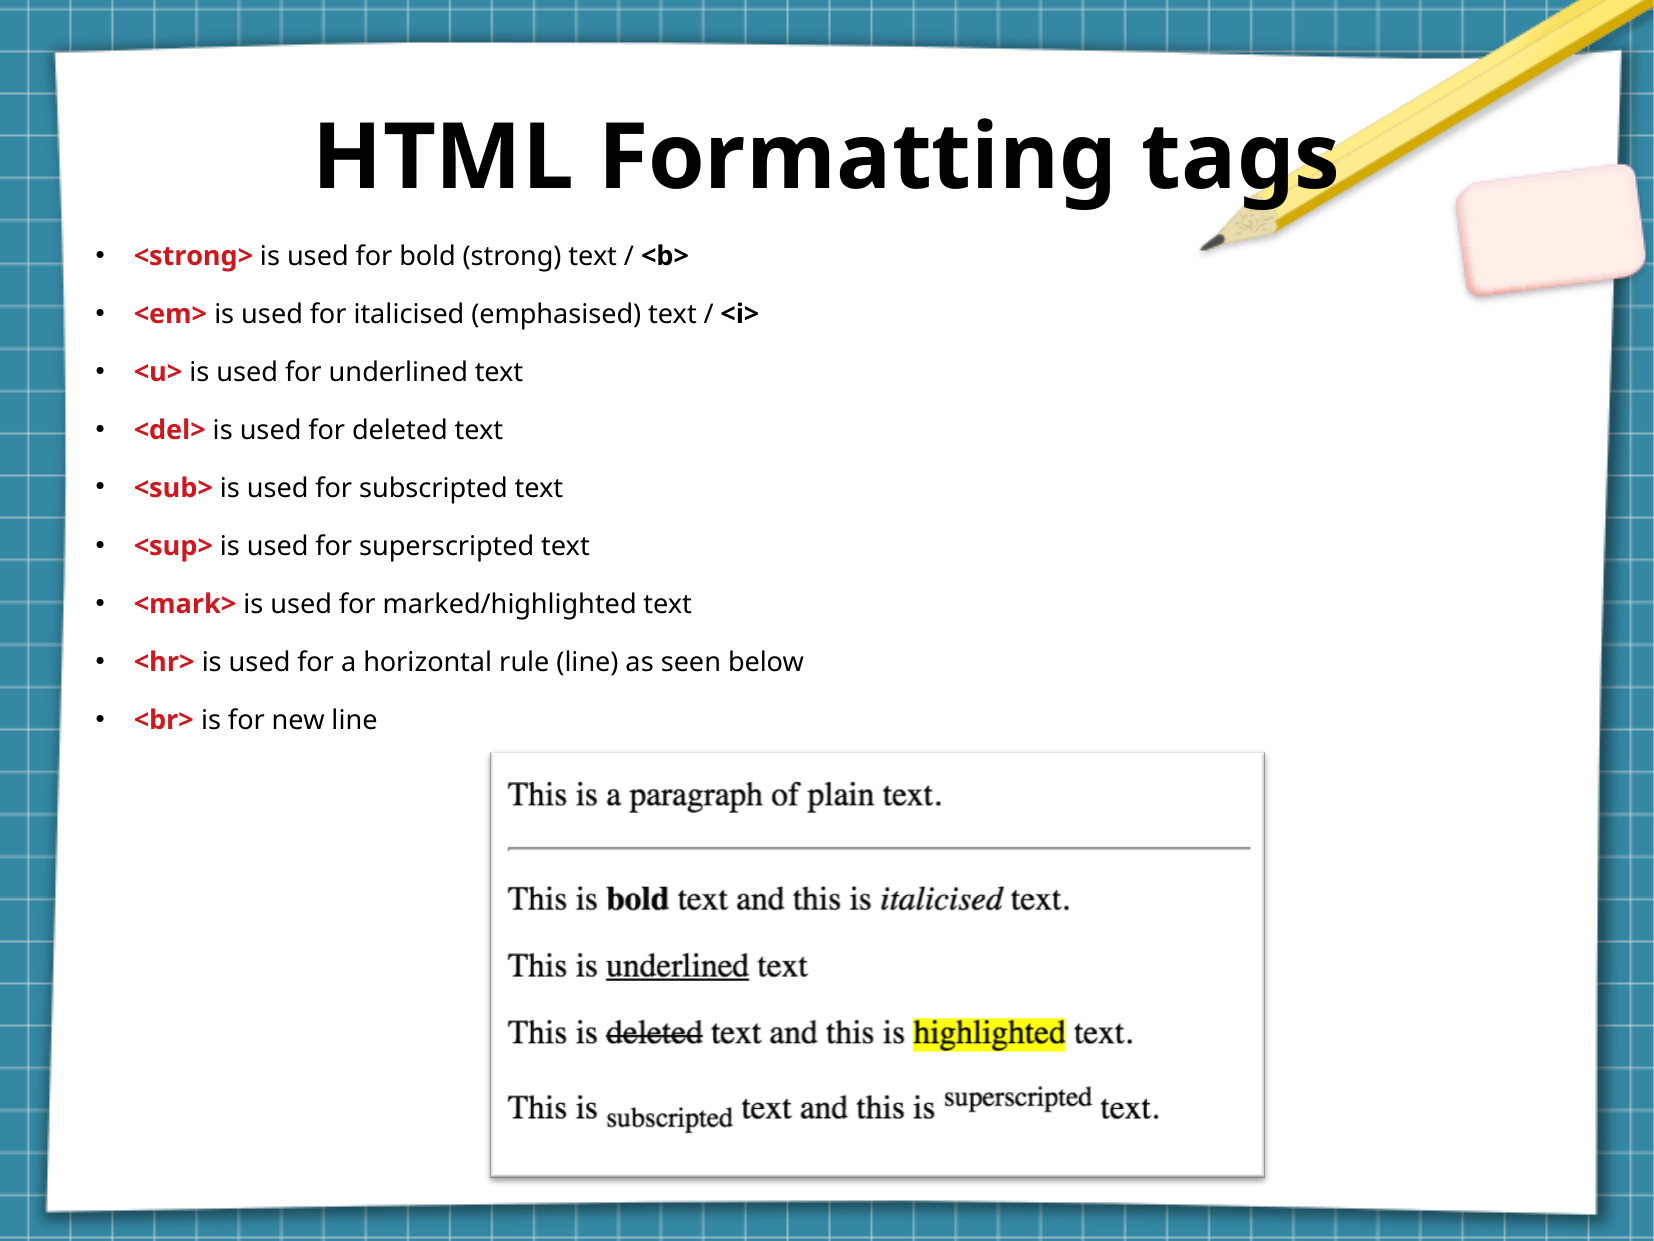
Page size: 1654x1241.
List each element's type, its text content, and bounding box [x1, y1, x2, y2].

title HTML Formatting tags [82, 49, 1571, 237]
list <strong> is used for bold (strong) text / <b> <em> is used for italicised (emphasised) text / <i> <u> is used for underlined text <del> is used for deleted text <sub> is used for subscripted text <sup> is used for superscripted text <mark> is used for marked/highlighted text <hr> is used for a horizontal rule (line) as seen below <br> is for new line [82, 237, 1571, 739]
picture [0, 0, 1654, 1241]
